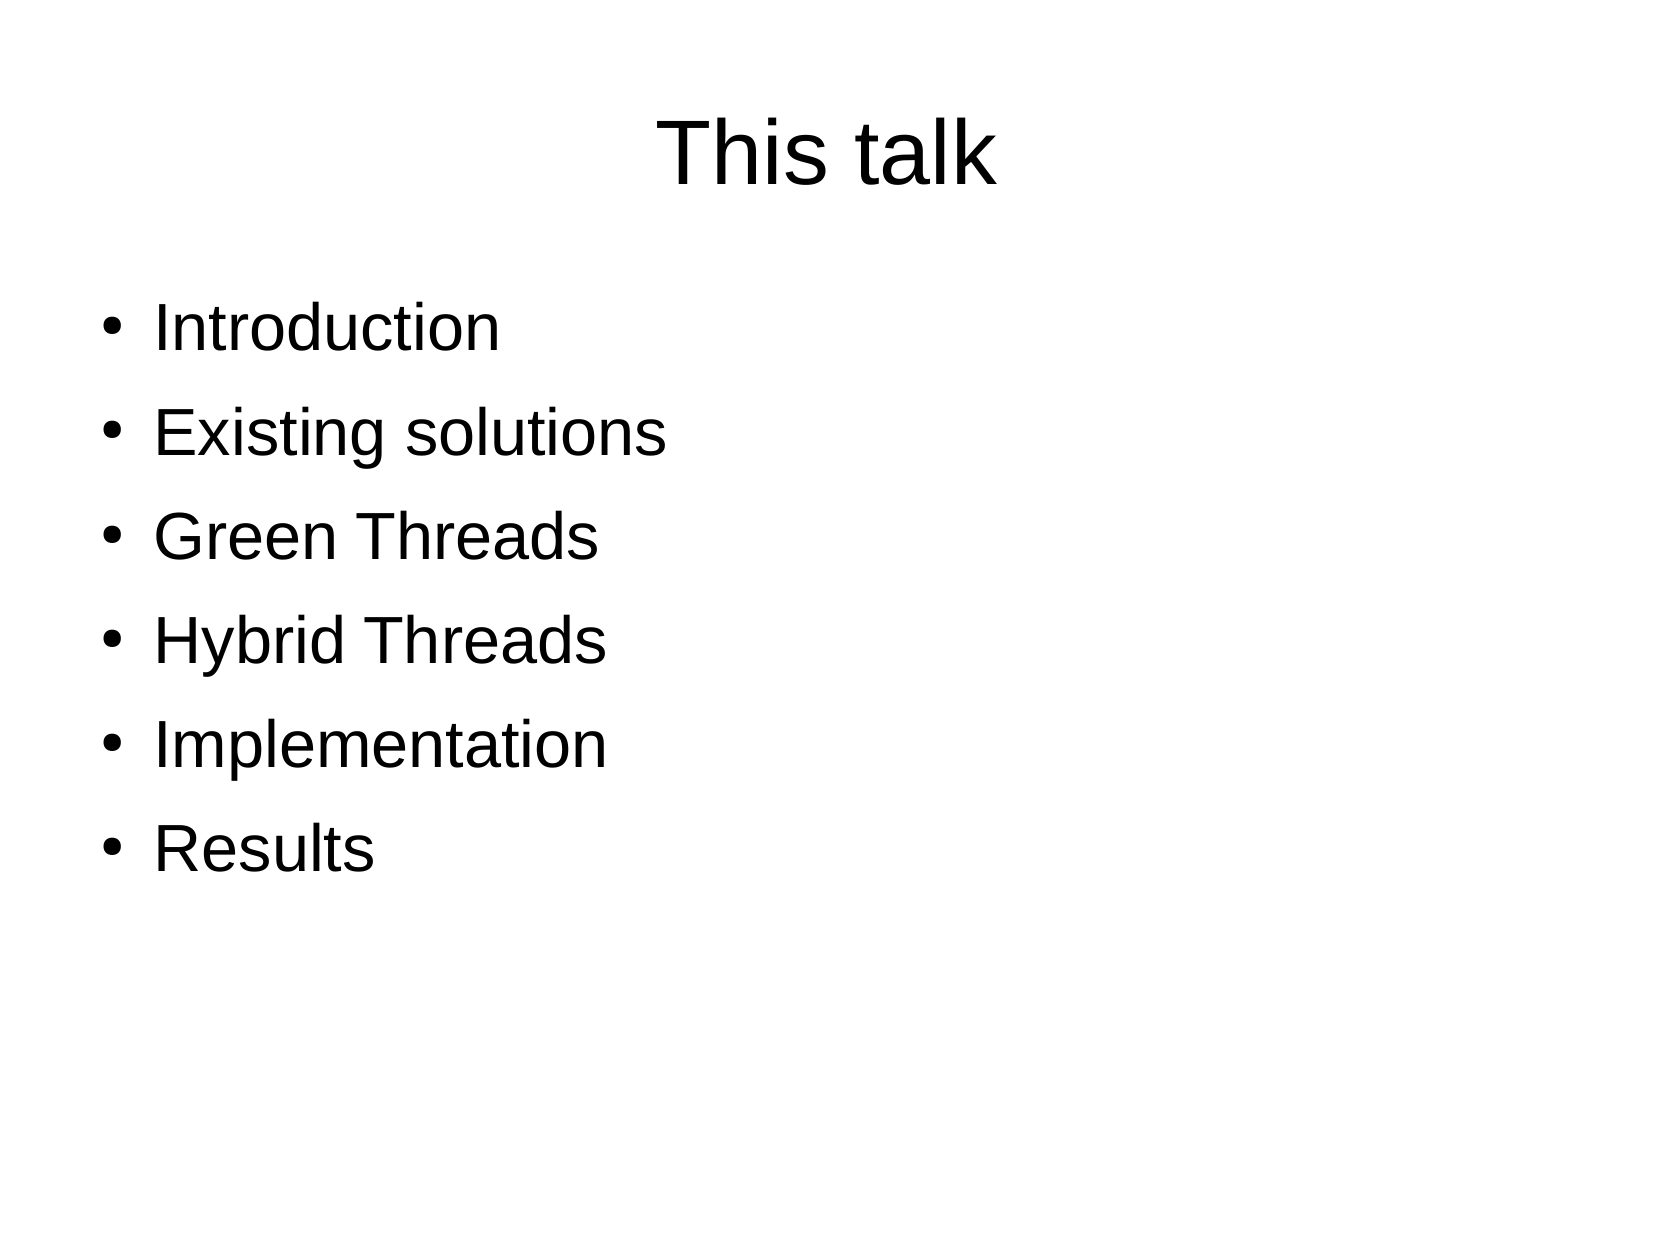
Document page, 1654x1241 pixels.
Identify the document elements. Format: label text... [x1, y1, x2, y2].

list Introduction Existing solutions Green Threads Hybrid Threads Implementation Results [82, 290, 1571, 1109]
title This talk [82, 49, 1571, 257]
